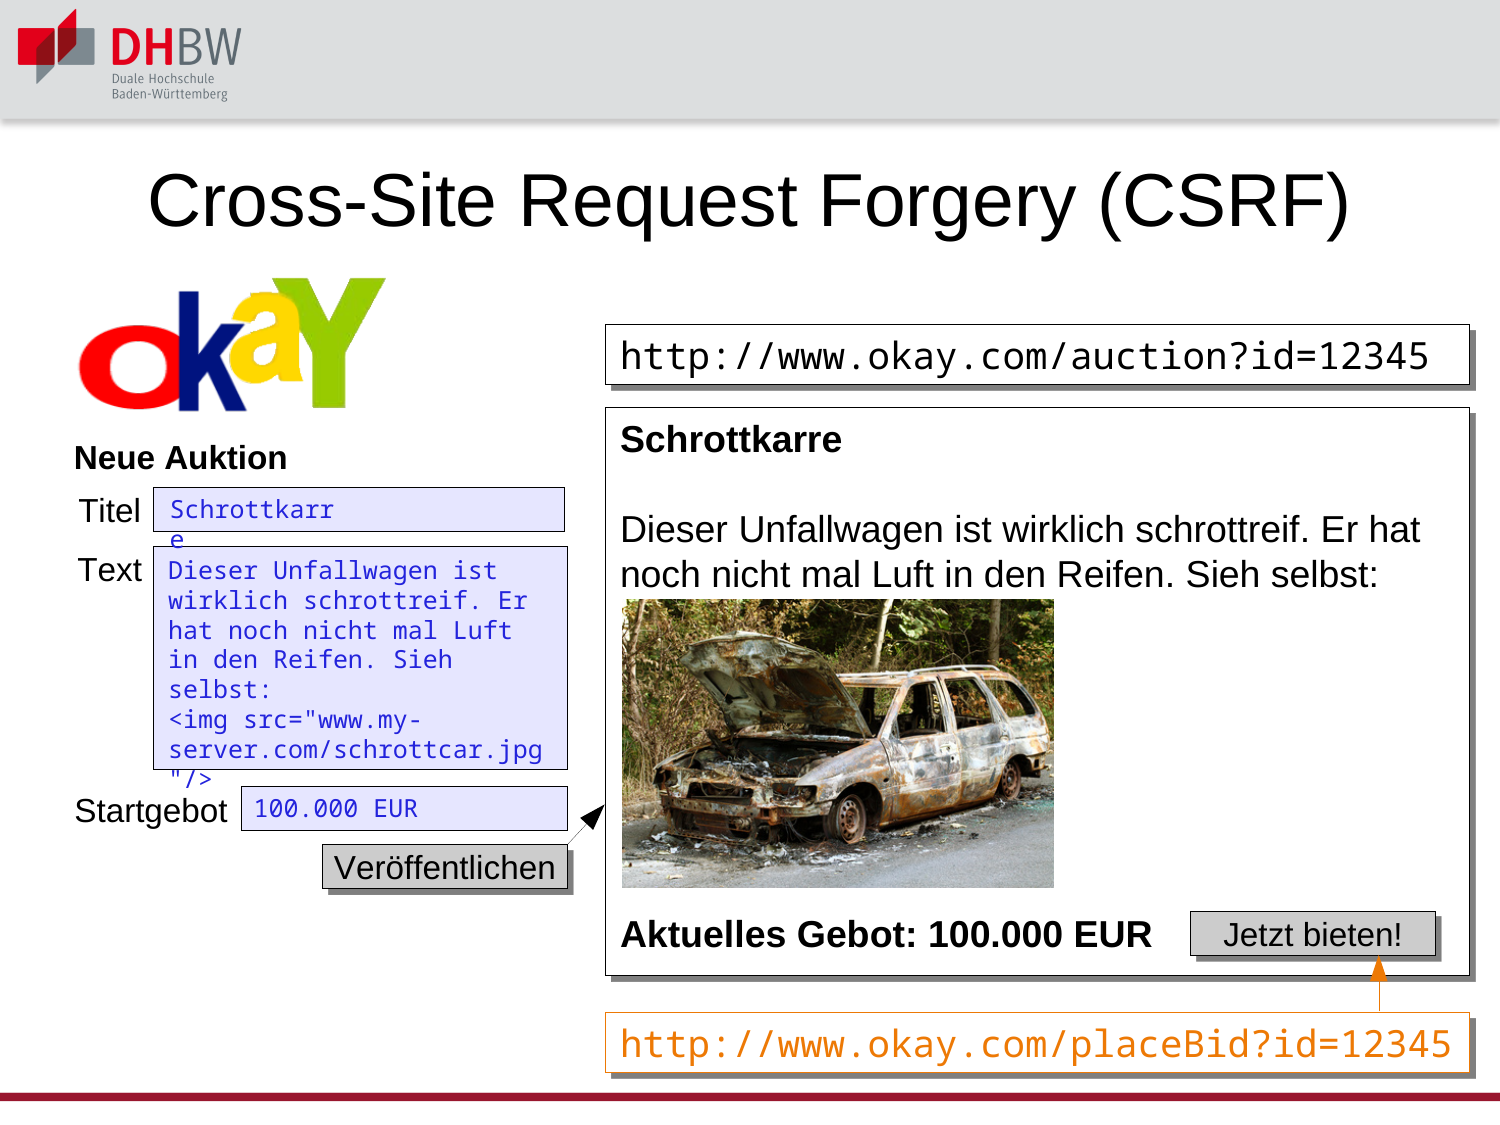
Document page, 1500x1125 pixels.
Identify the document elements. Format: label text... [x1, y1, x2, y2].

text_box Startgebot [68, 786, 235, 831]
text_box Schrottkarre [154, 486, 350, 531]
text_box Schrottkarre Dieser Unfallwagen ist wirklich schrottreif. Er hat noch nicht mal Luft in den Reifen. Sieh selbst: Aktuelles Gebot: 100.000 EUR [605, 407, 1470, 976]
text_box 100.000 EUR [238, 785, 434, 831]
text_box [153, 487, 565, 532]
picture [0, 265, 1500, 1121]
title Cross-Site Request Forgery (CSRF) [0, 134, 1500, 266]
text_box Neue Auktion [68, 434, 449, 479]
text_box [434, 786, 568, 831]
text_box Titel [67, 487, 152, 532]
text_box http://www.okay.com/placeBid?id=12345 [605, 1012, 1470, 1073]
text_box http://www.okay.com/auction?id=12345 [605, 324, 1470, 385]
picture [0, 0, 1500, 134]
text_box Dieser Unfallwagen ist wirklich schrottreif. Er hat noch nicht mal Luft in den Reifen. Sieh selbst: <img src="www.my-server.com/schrottcar.jpg"/> [153, 546, 571, 756]
text_box Text [68, 546, 152, 591]
text_box Veröffentlichen [322, 844, 568, 889]
text_box [153, 756, 568, 770]
text_box Jetzt bieten! [1190, 911, 1436, 956]
